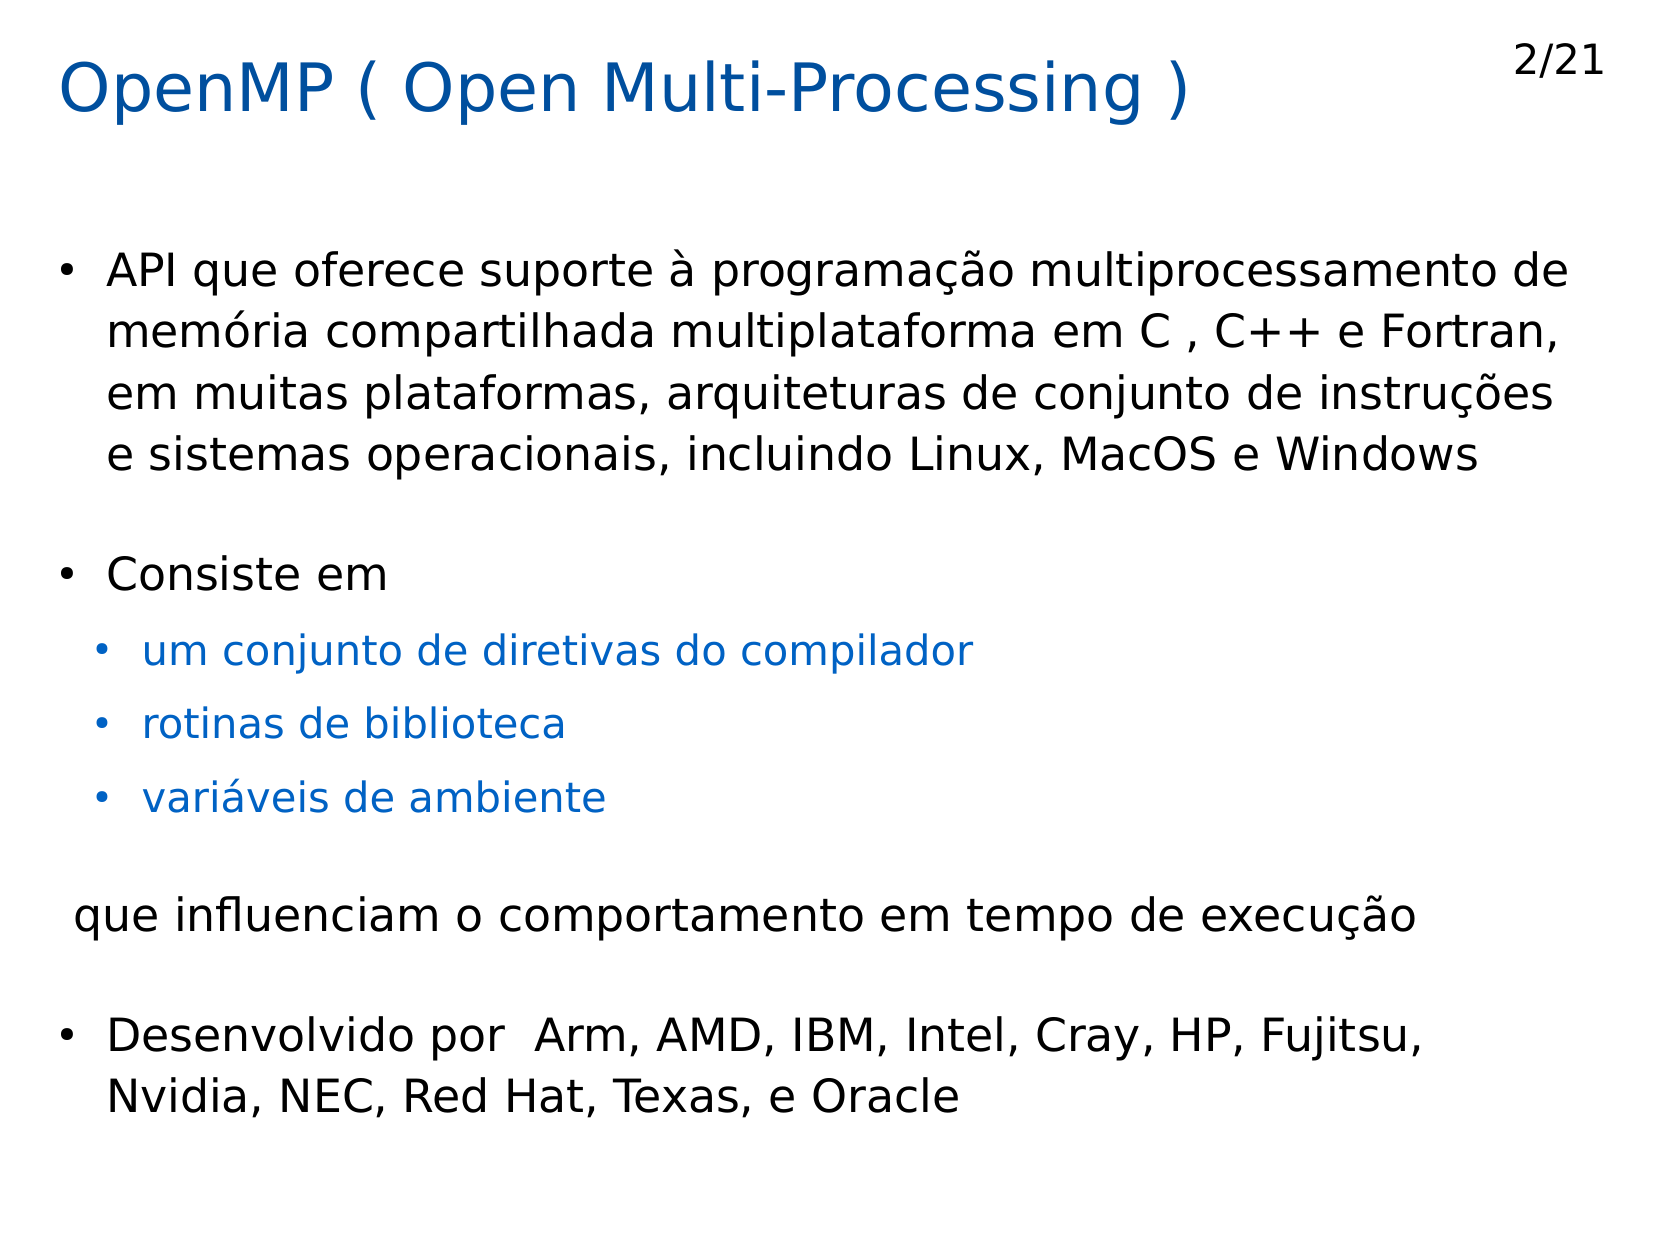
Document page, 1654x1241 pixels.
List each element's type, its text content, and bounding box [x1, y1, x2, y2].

list API que oferece suporte à programação multiprocessamento de memória compartilhada multiplataforma em C , C++ e Fortran, em muitas plataformas, arquiteturas de conjunto de instruções e sistemas operacionais, incluindo Linux, MacOS e Windows Consiste em um conjunto de diretivas do compilador rotinas de biblioteca variáveis ​​de ambiente que influenciam o comportamento em tempo de execução Desenvolvido por Arm, AMD, IBM, Intel, Cray, HP, Fujitsu, Nvidia, NEC, Red Hat, Texas, e Oracle [59, 236, 1595, 1211]
title OpenMP ( Open Multi-Processing ) [59, 29, 1506, 148]
